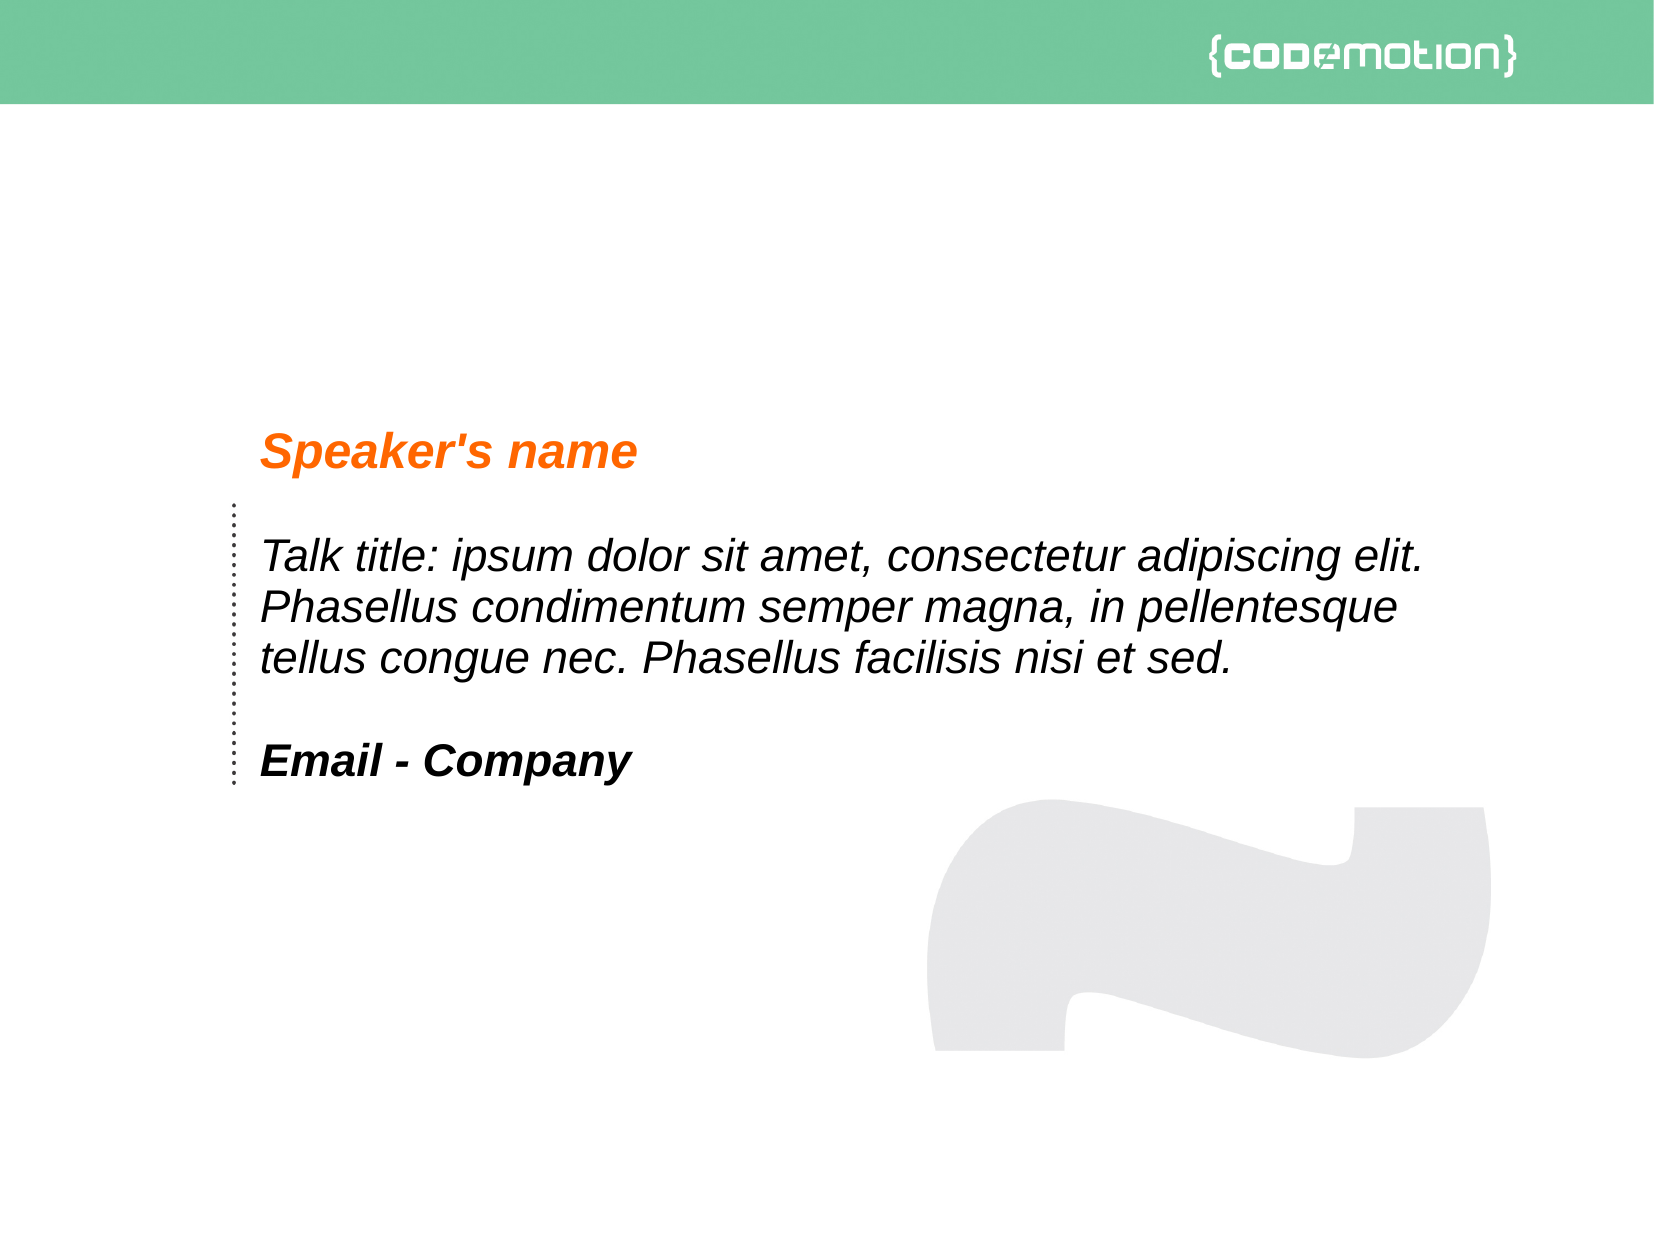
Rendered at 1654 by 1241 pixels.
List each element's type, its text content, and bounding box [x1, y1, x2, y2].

picture [0, 0, 1654, 1241]
subtitle Speaker's name Talk title: ipsum dolor sit amet, consectetur adipiscing elit. Phasellus condimentum semper magna, in pellentesque tellus congue nec. Phasellus facilisis nisi et sed. Email - Company [259, 422, 1501, 787]
